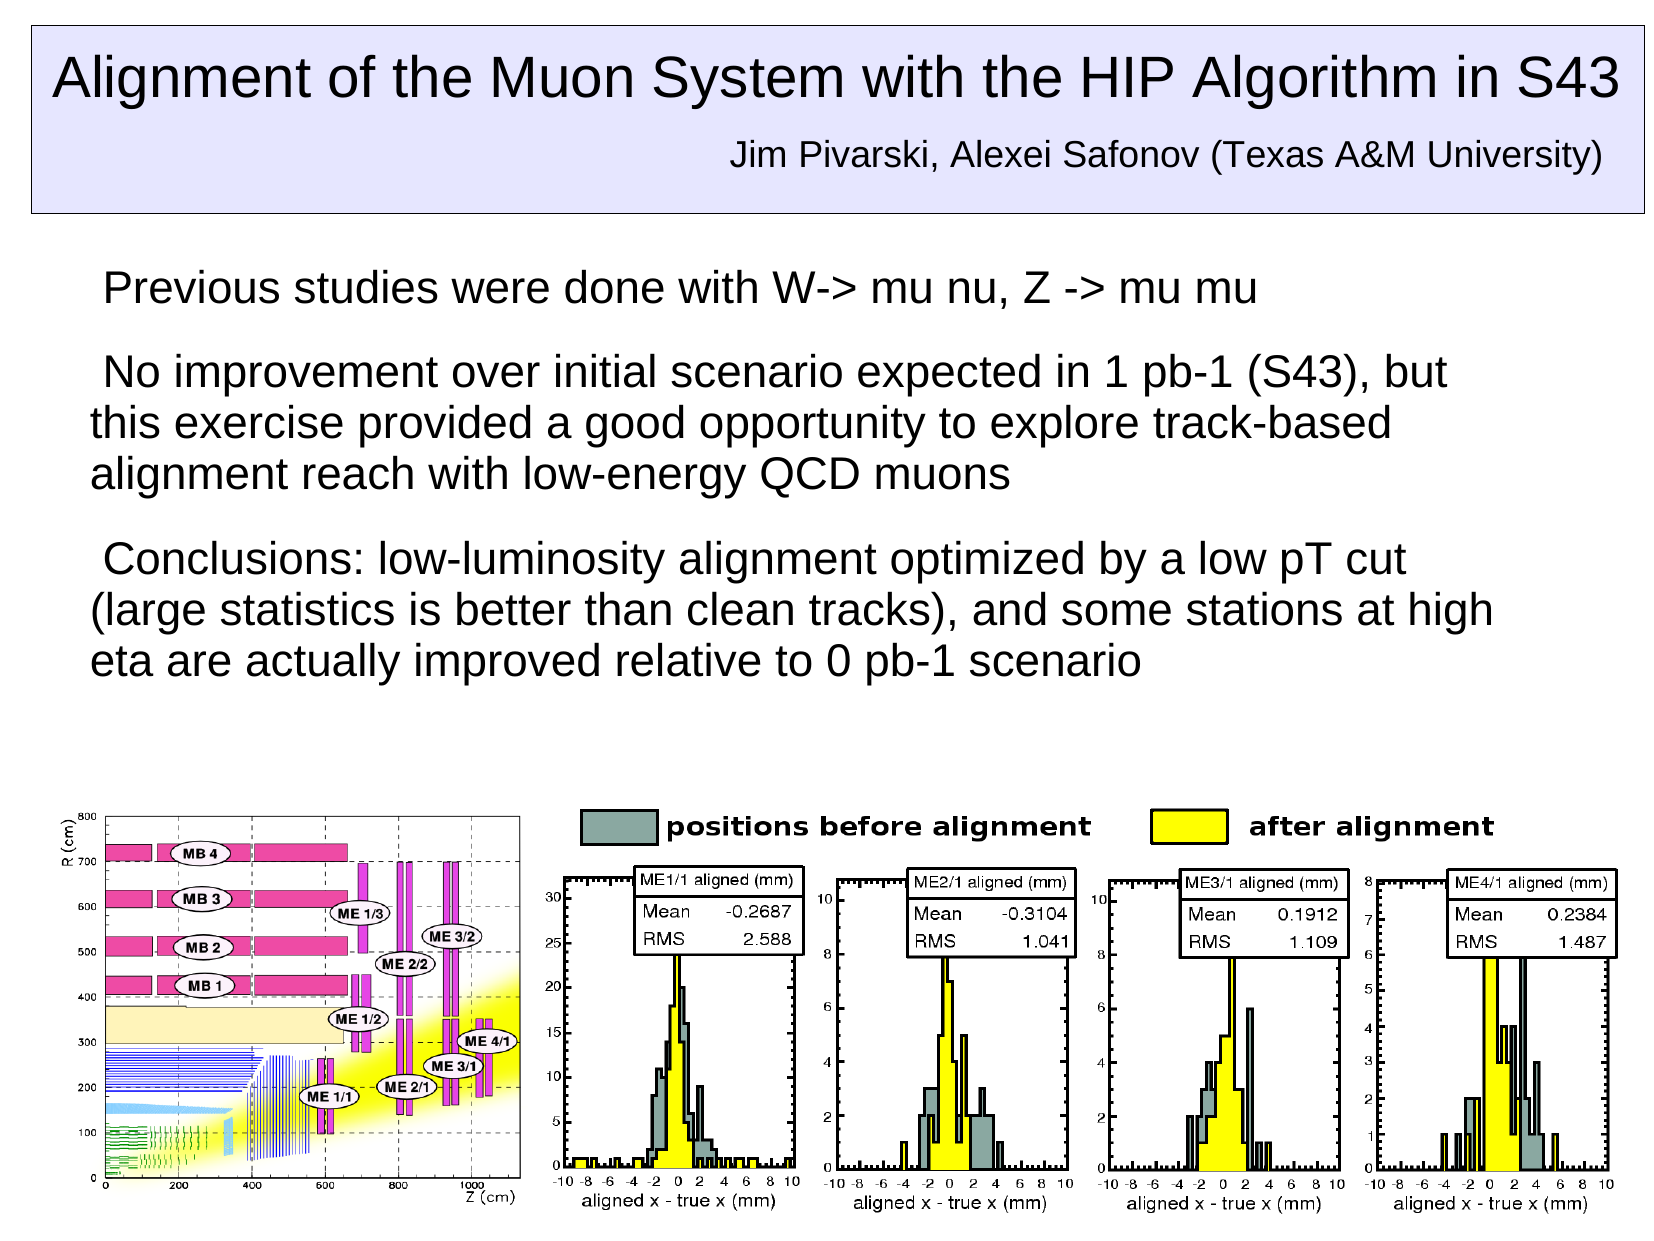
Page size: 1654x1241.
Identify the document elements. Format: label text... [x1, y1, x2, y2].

text_box Previous studies were done with W-> mu nu, Z -> mu mu No improvement over initial scenario expected in 1 pb-1 (S43), but this exercise provided a good opportunity to explore track-based alignment reach with low-energy QCD muons Conclusions: low-luminosity alignment optimized by a low pT cut (large statistics is better than clean tracks), and some stations at high eta are actually improved relative to 0 pb-1 scenario [75, 254, 1538, 780]
text_box [31, 25, 1645, 214]
picture [37, 784, 1634, 1223]
text_box Jim Pivarski, Alexei Safonov (Texas A&M University) [714, 126, 1619, 188]
text_box Alignment of the Muon System with the HIP Algorithm in S43 [37, 37, 1638, 125]
